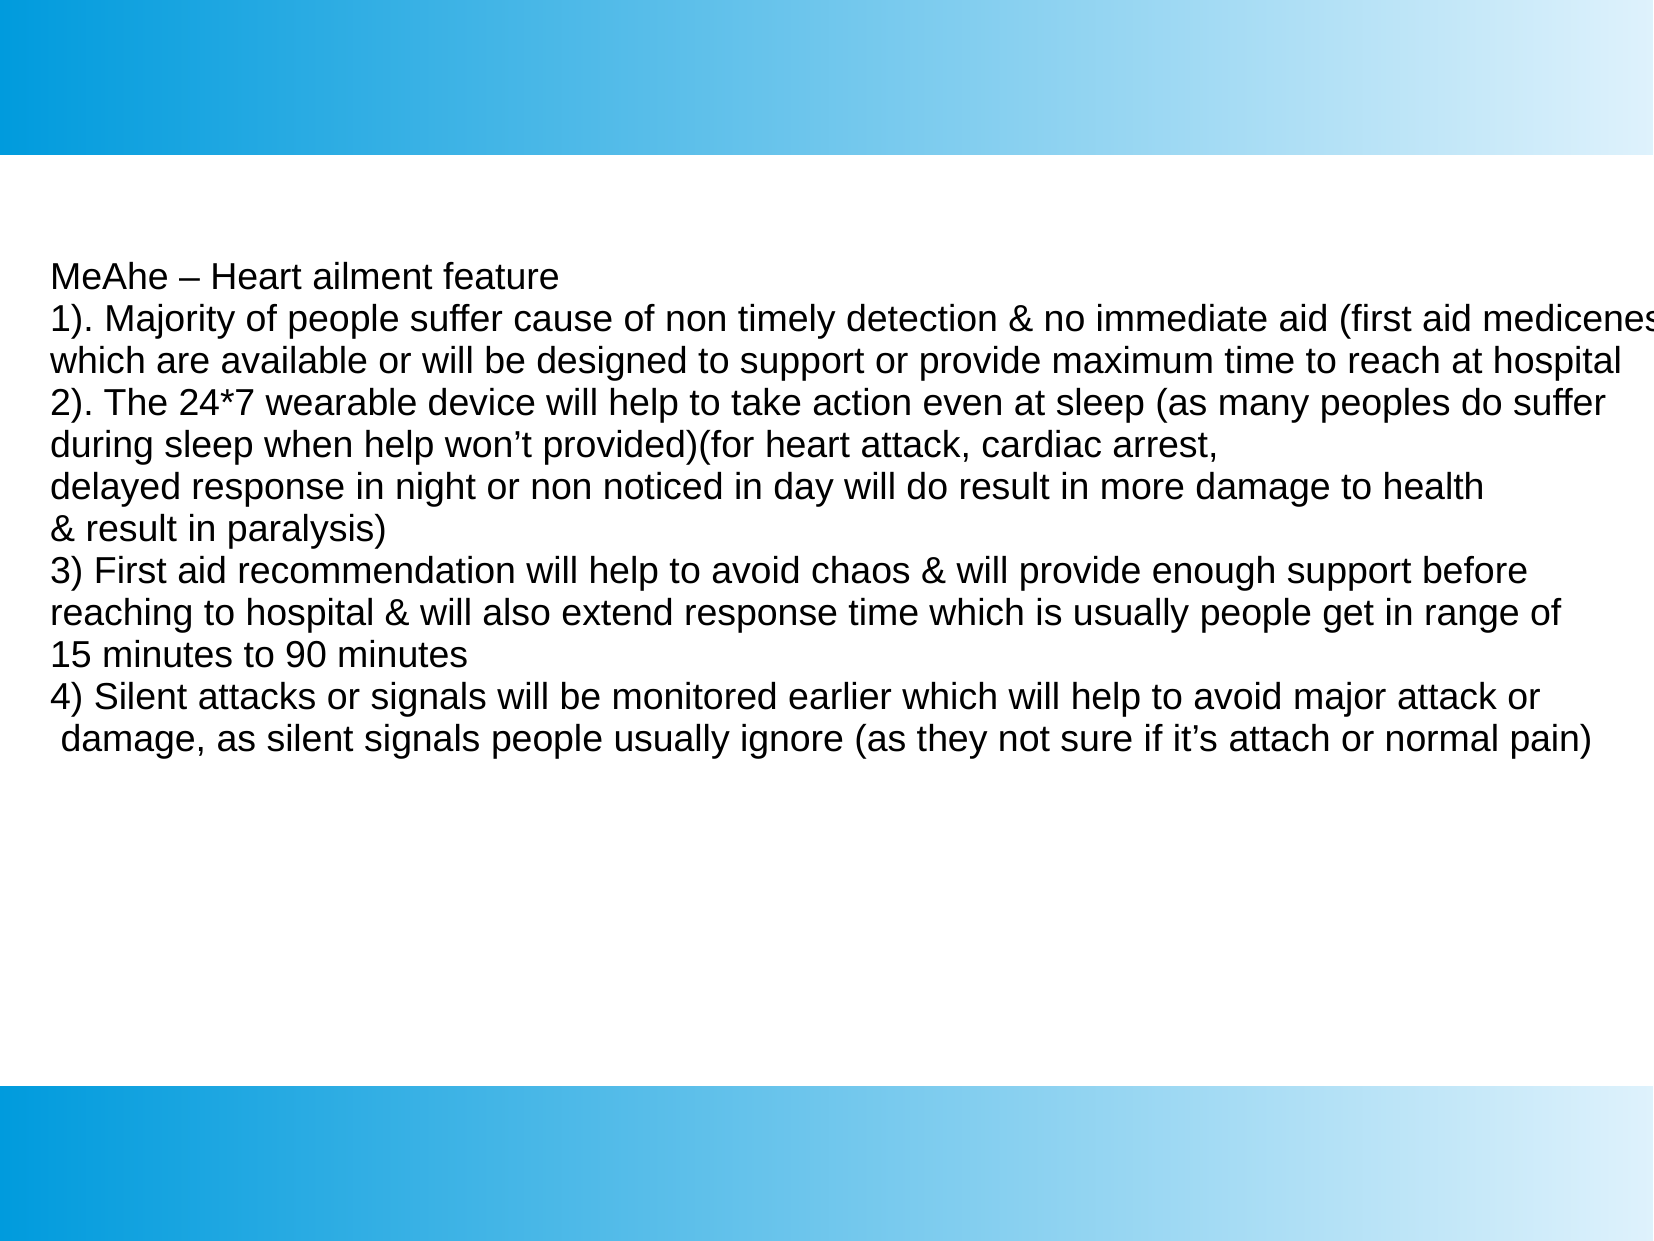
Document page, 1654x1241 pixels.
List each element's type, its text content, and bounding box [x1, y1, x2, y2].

text_box MeAhe – Heart ailment feature 1). Majority of people suffer cause of non timely detection & no immediate aid (first aid medicenes) which are available or will be designed to support or provide maximum time to reach at hospital 2). The 24*7 wearable device will help to take action even at sleep (as many peoples do suffer during sleep when help won’t provided)(for heart attack, cardiac arrest, delayed response in night or non noticed in day will do result in more damage to health & result in paralysis) 3) First aid recommendation will help to avoid chaos & will provide enough support before reaching to hospital & will also extend response time which is usually people get in range of 15 minutes to 90 minutes 4) Silent attacks or signals will be monitored earlier which will help to avoid major attack or damage, as silent signals people usually ignore (as they not sure if it’s attach or normal pain) [35, 248, 1654, 809]
